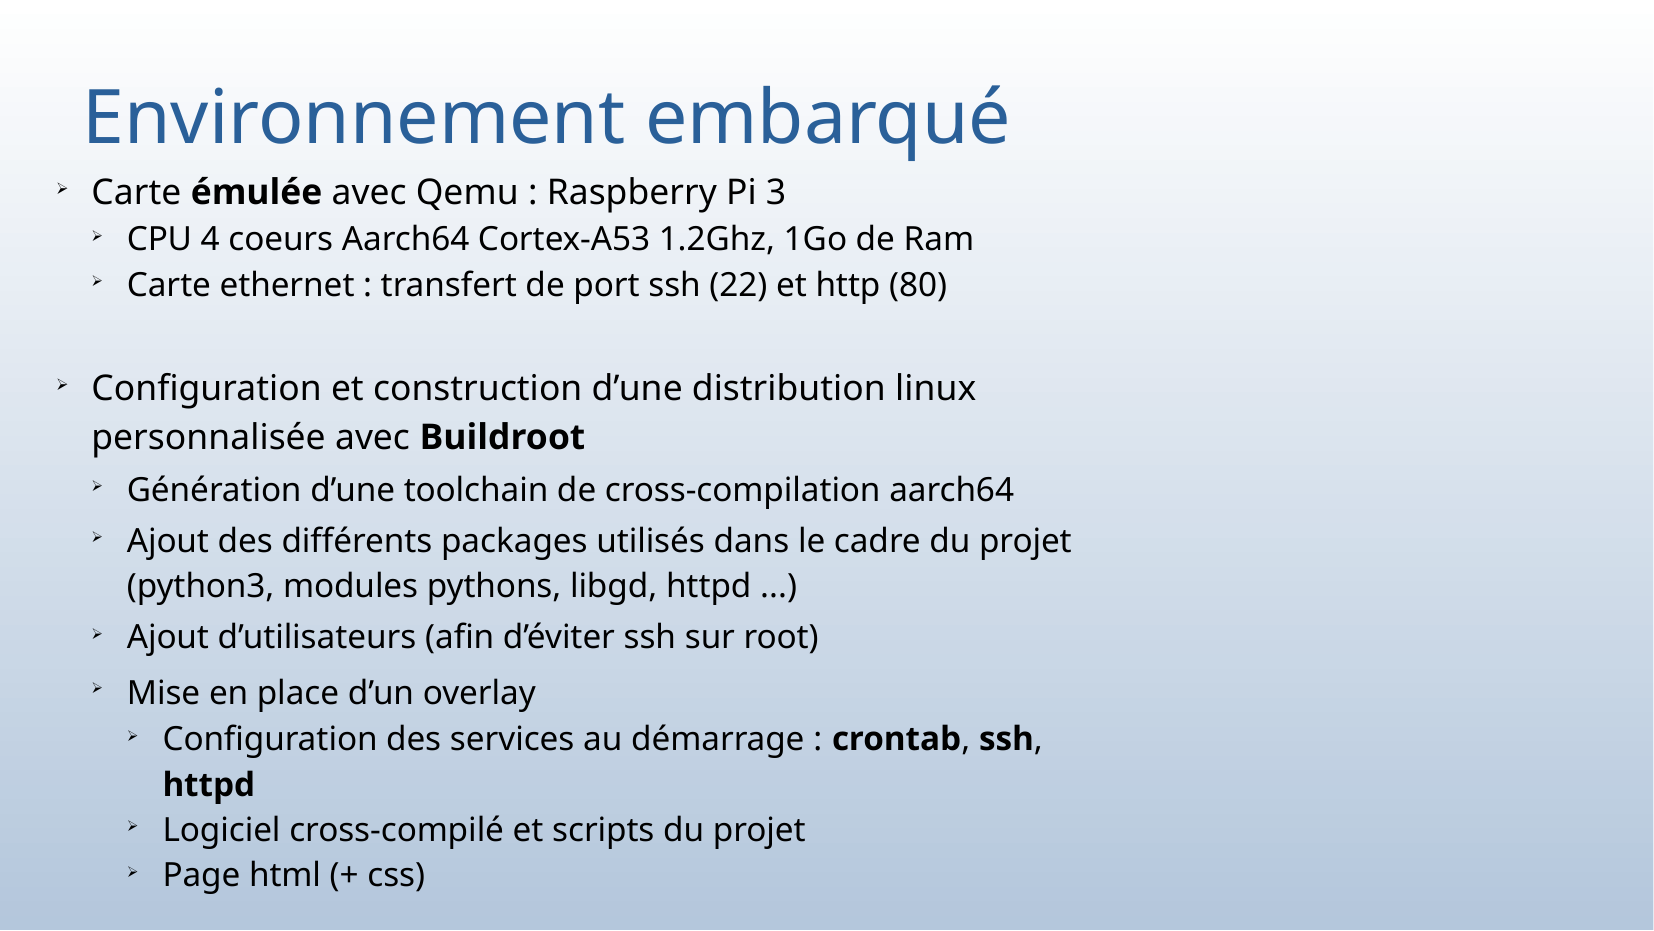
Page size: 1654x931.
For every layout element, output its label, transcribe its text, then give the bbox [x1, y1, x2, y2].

text_box Carte émulée avec Qemu : Raspberry Pi 3 CPU 4 coeurs Aarch64 Cortex-A53 1.2Ghz, 1Go de Ram Carte ethernet : transfert de port ssh (22) et http (80) Configuration et construction d’une distribution linux personnalisée avec Buildroot Génération d’une toolchain de cross-compilation aarch64 Ajout des différents packages utilisés dans le cadre du projet (python3, modules pythons, libgd, httpd ...) Ajout d’utilisateurs (afin d’éviter ssh sur root) Mise en place d’un overlay Configuration des services au démarrage : crontab, ssh, httpd Logiciel cross-compilé et scripts du projet Page html (+ css) [41, 147, 1123, 916]
title Environnement embarqué [82, 37, 1571, 193]
